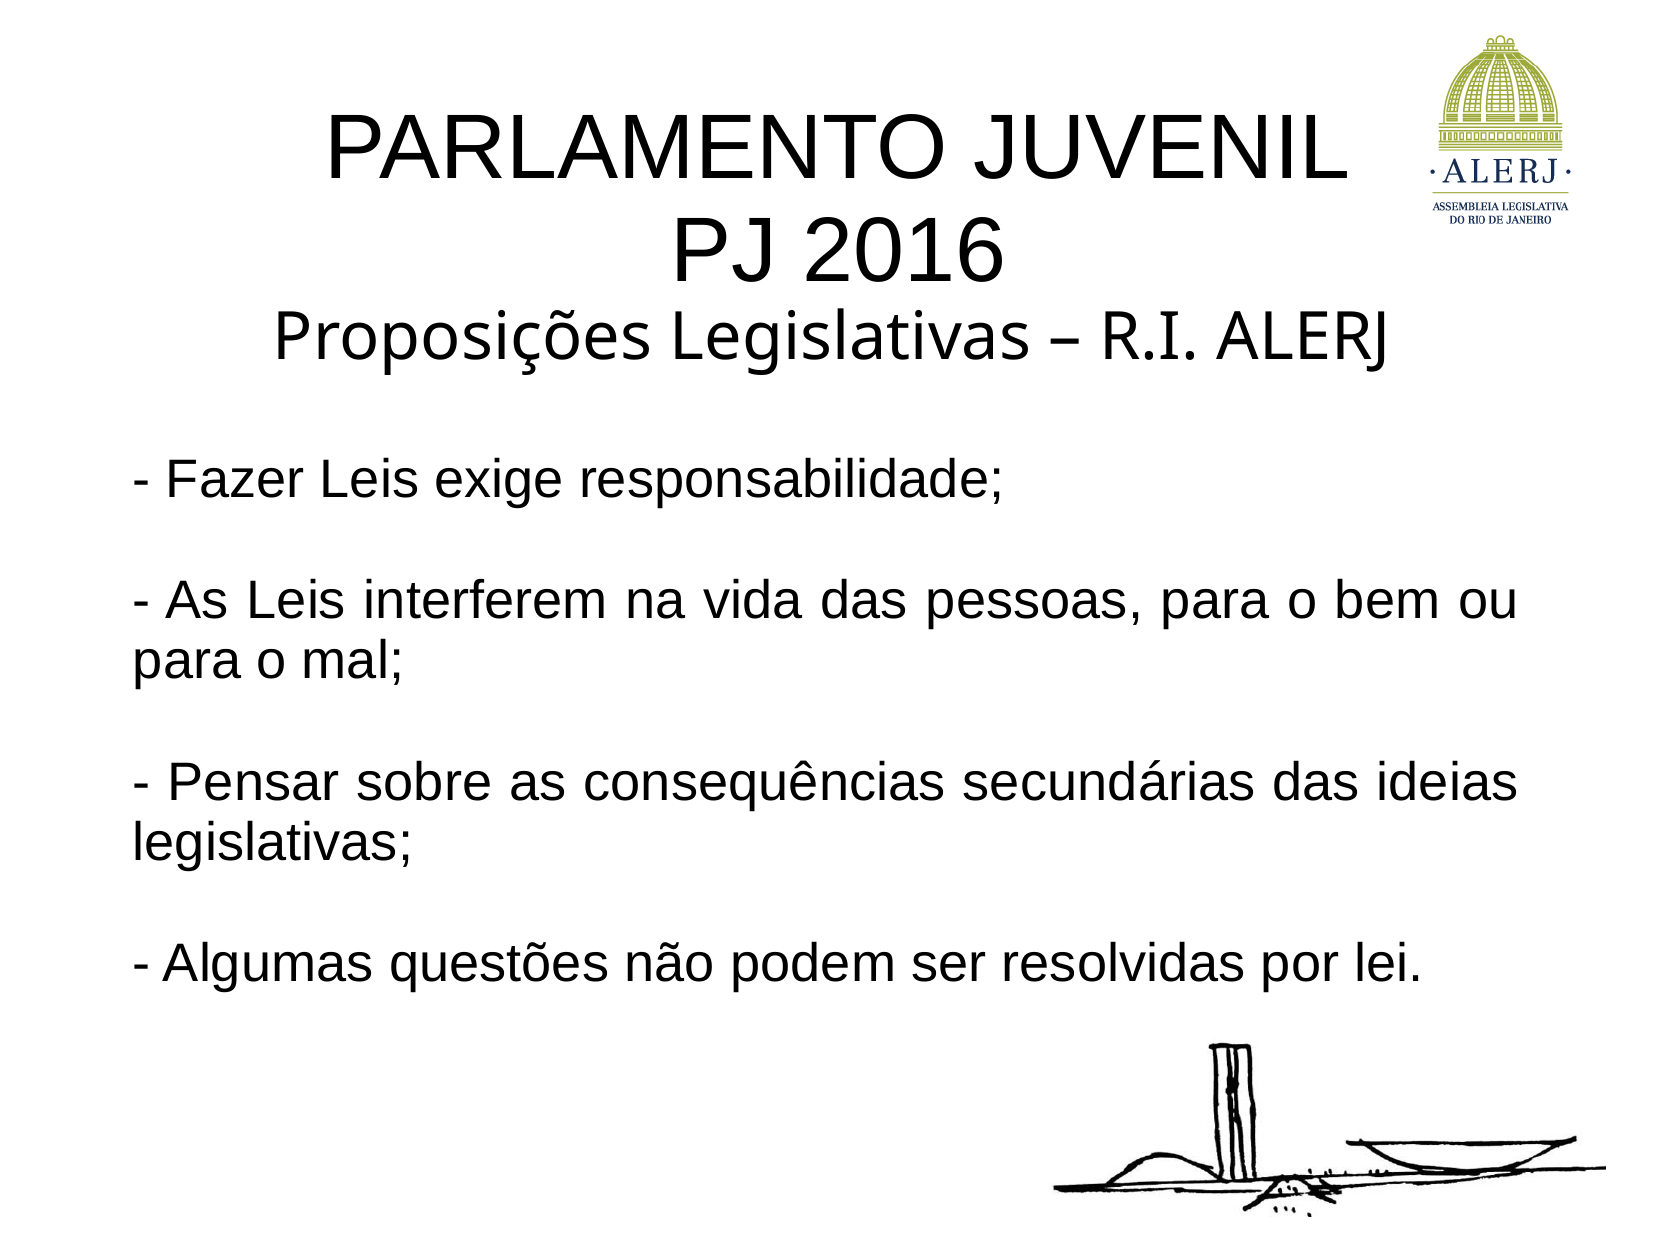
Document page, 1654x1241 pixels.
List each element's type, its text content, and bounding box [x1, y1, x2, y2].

text_box - Fazer Leis exige responsabilidade; - As Leis interferem na vida das pessoas, para o bem ou para o mal; - Pensar sobre as consequências secundárias das ideias legislativas; - Algumas questões não podem ser resolvidas por lei. [118, 389, 1536, 1113]
picture [1051, 1039, 1606, 1217]
text_box Proposições Legislativas – R.I. ALERJ [94, 277, 1571, 390]
title PARLAMENTO JUVENIL PJ 2016 [70, 94, 1607, 302]
picture [1358, 23, 1642, 235]
